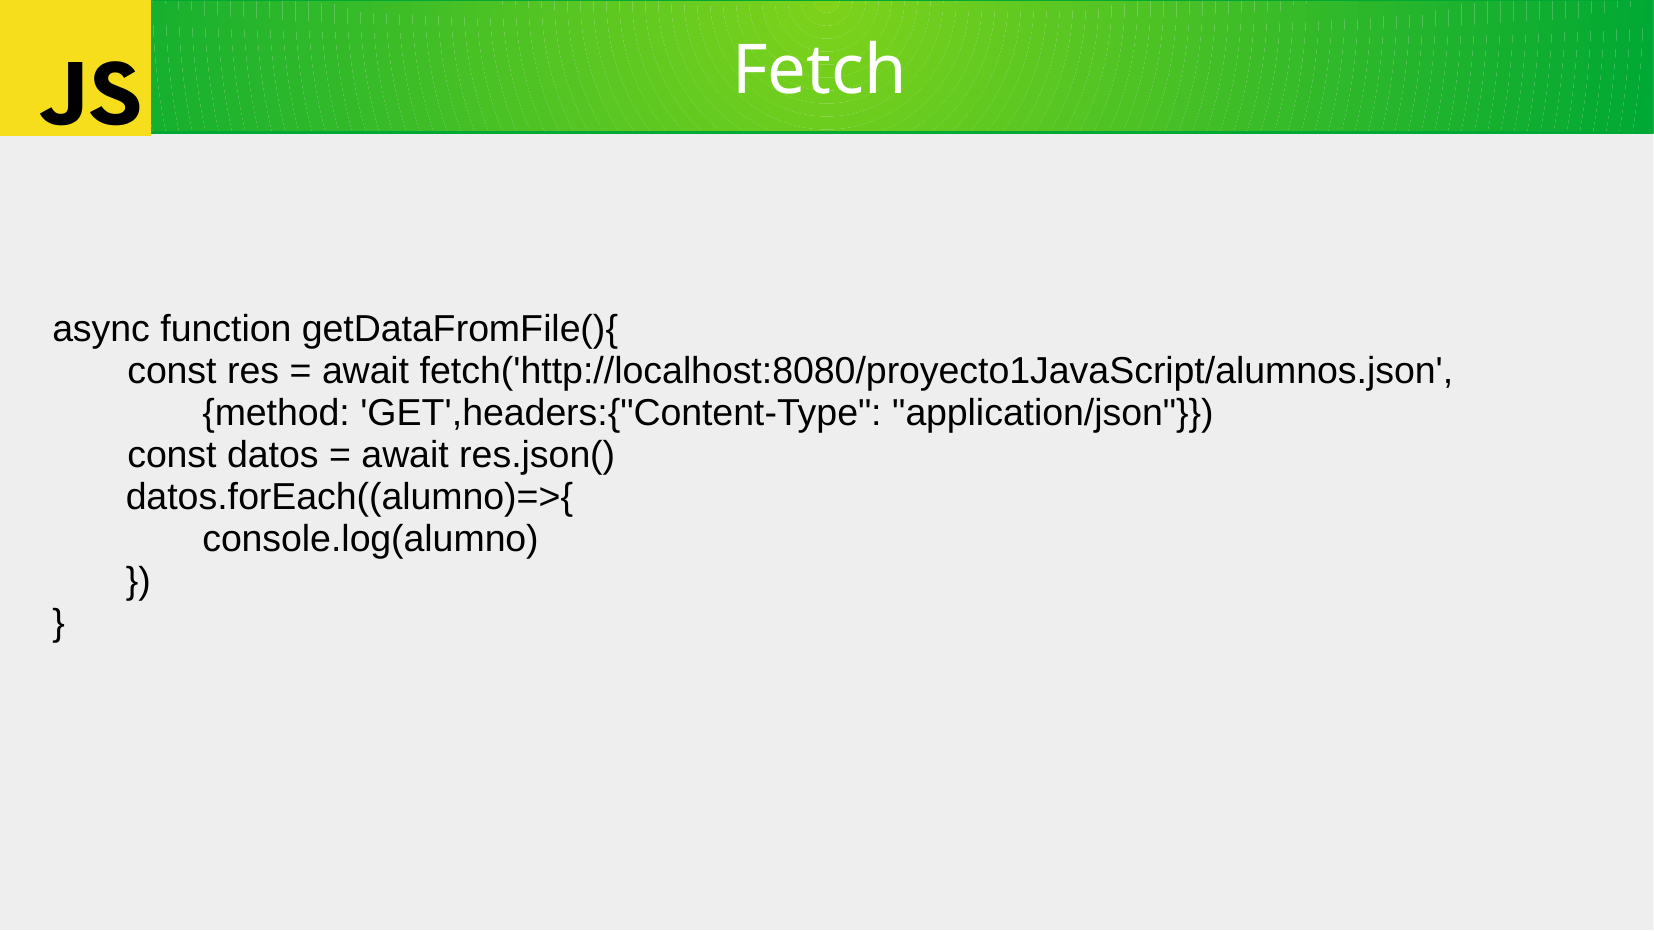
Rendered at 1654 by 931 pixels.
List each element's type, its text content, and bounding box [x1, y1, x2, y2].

text_box async function getDataFromFile(){ const res = await fetch('http://localhost:8080/proyecto1JavaScript/alumnos.json', {method: 'GET',headers:{"Content-Type": "application/json"}}) const datos = await res.json() datos.forEach((alumno)=>{ console.log(alumno) }) } [37, 300, 1613, 651]
picture [0, 0, 151, 136]
title Fetch [151, 14, 1565, 119]
